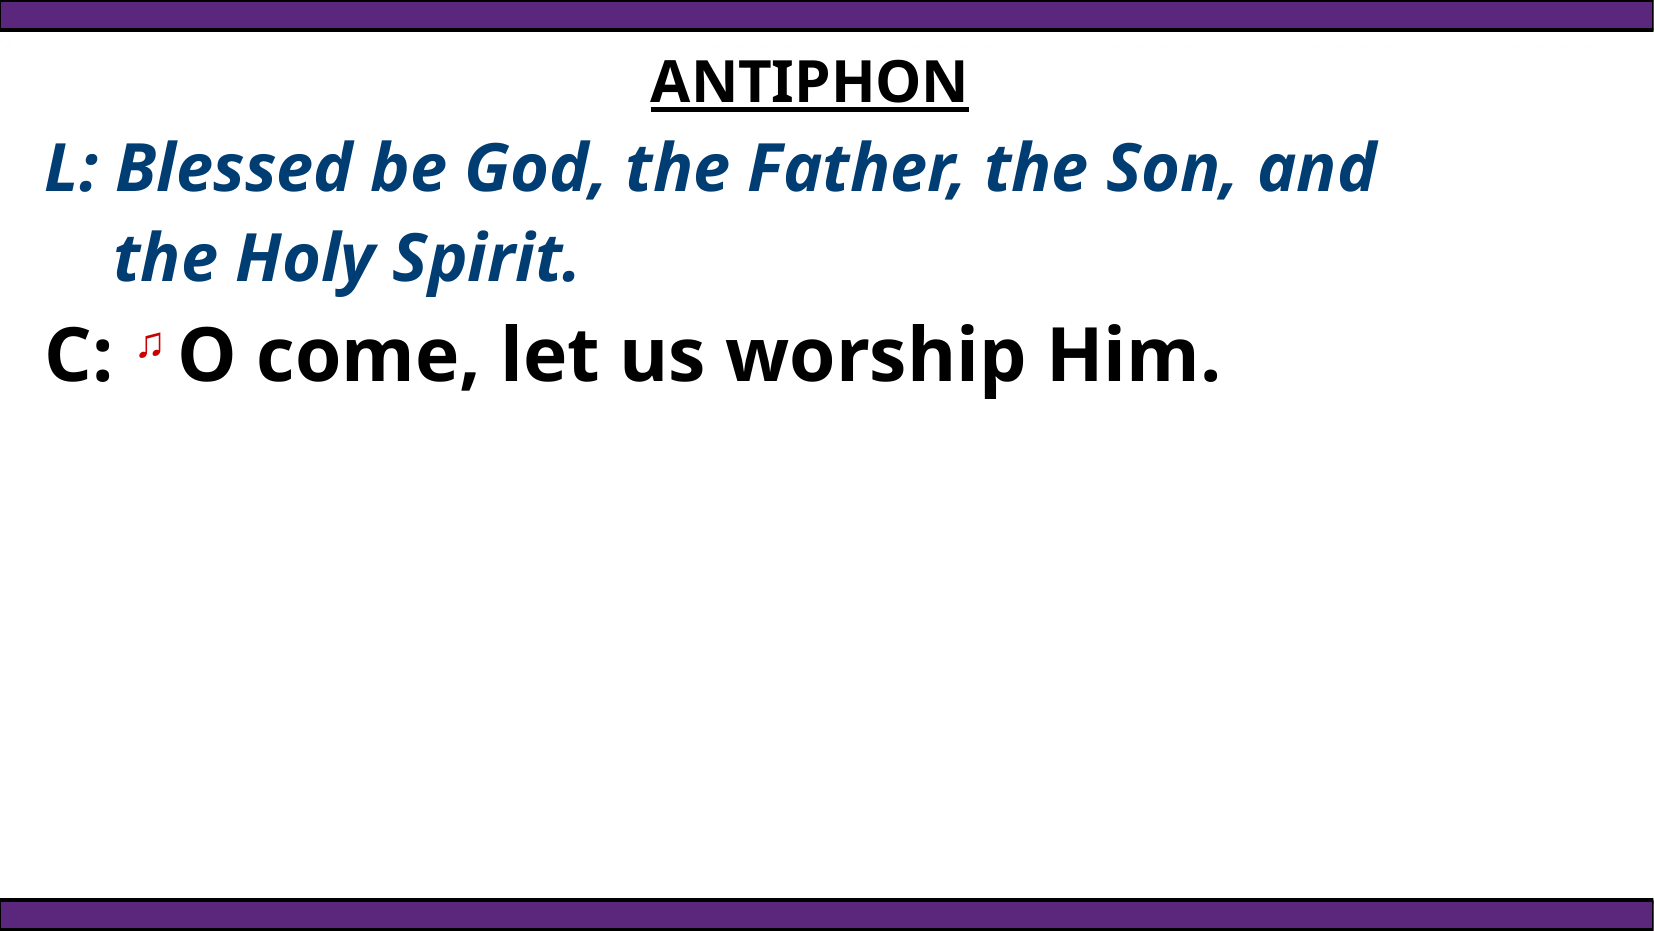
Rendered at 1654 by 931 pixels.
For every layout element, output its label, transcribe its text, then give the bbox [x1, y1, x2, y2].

picture [0, 31, 1654, 900]
text_box [0, 900, 1654, 931]
text_box [0, 0, 1654, 31]
text_box ANTIPHON L: Blessed be God, the Father, the Son, and the Holy Spirit. C: ♫ O come, let us worship Him. [30, 33, 1591, 503]
